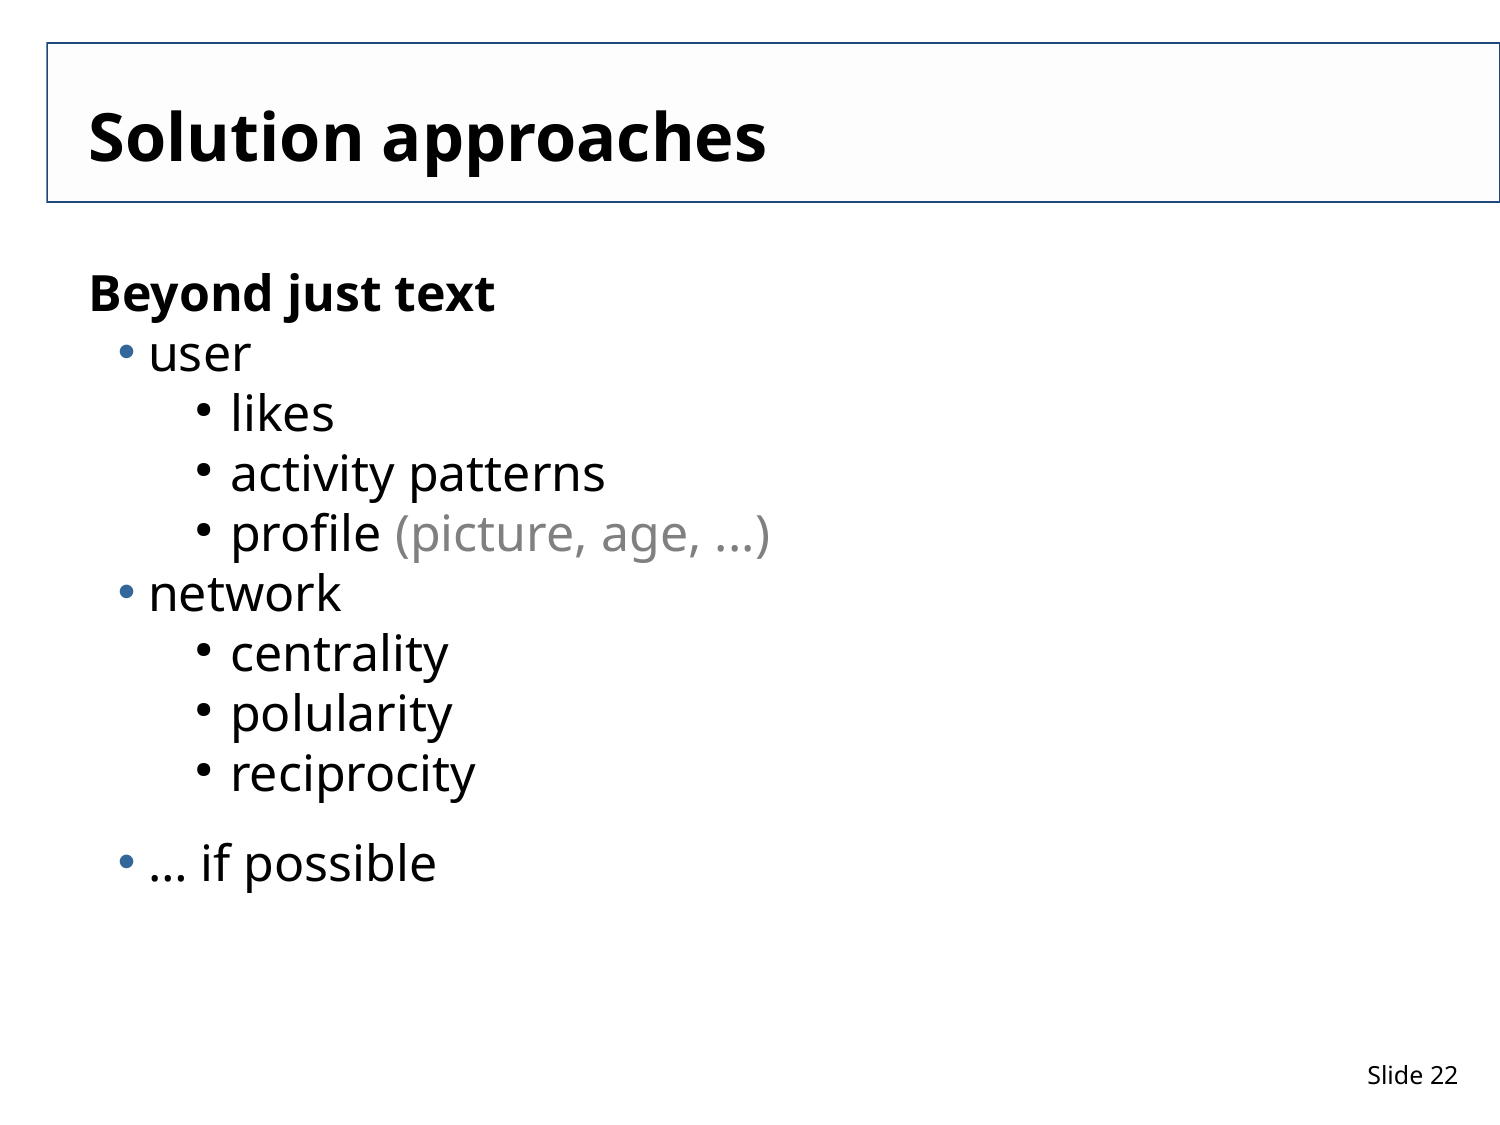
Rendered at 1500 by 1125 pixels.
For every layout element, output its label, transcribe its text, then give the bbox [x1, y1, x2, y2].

text_box Beyond just text user likes activity patterns profile (picture, age, ...) network centrality polularity reciprocity … if possible [88, 260, 1435, 1029]
text_box Solution approaches [88, 42, 1469, 176]
